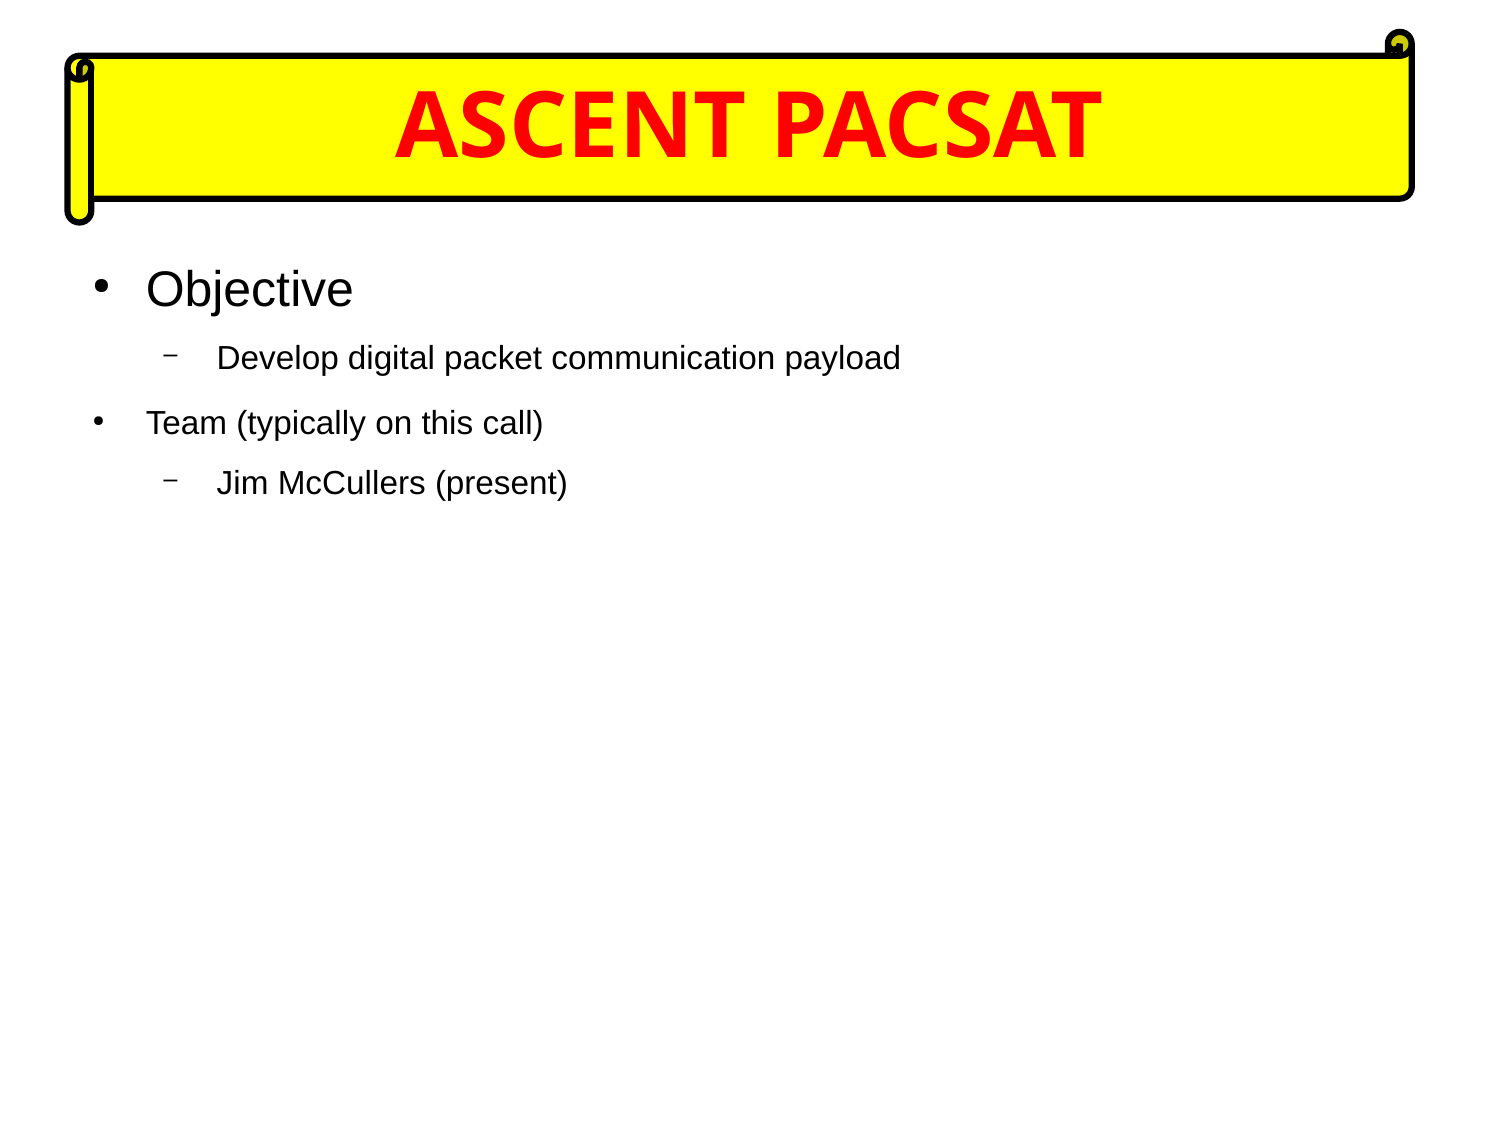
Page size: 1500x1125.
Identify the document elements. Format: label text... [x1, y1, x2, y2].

text_box [67, 184, 1412, 223]
text_box [72, 31, 1412, 58]
list Objective Develop digital packet communication payload Team (typically on this call) Jim McCullers (present) [75, 263, 1425, 916]
text_box ASCENT PACSAT [0, 58, 1500, 184]
